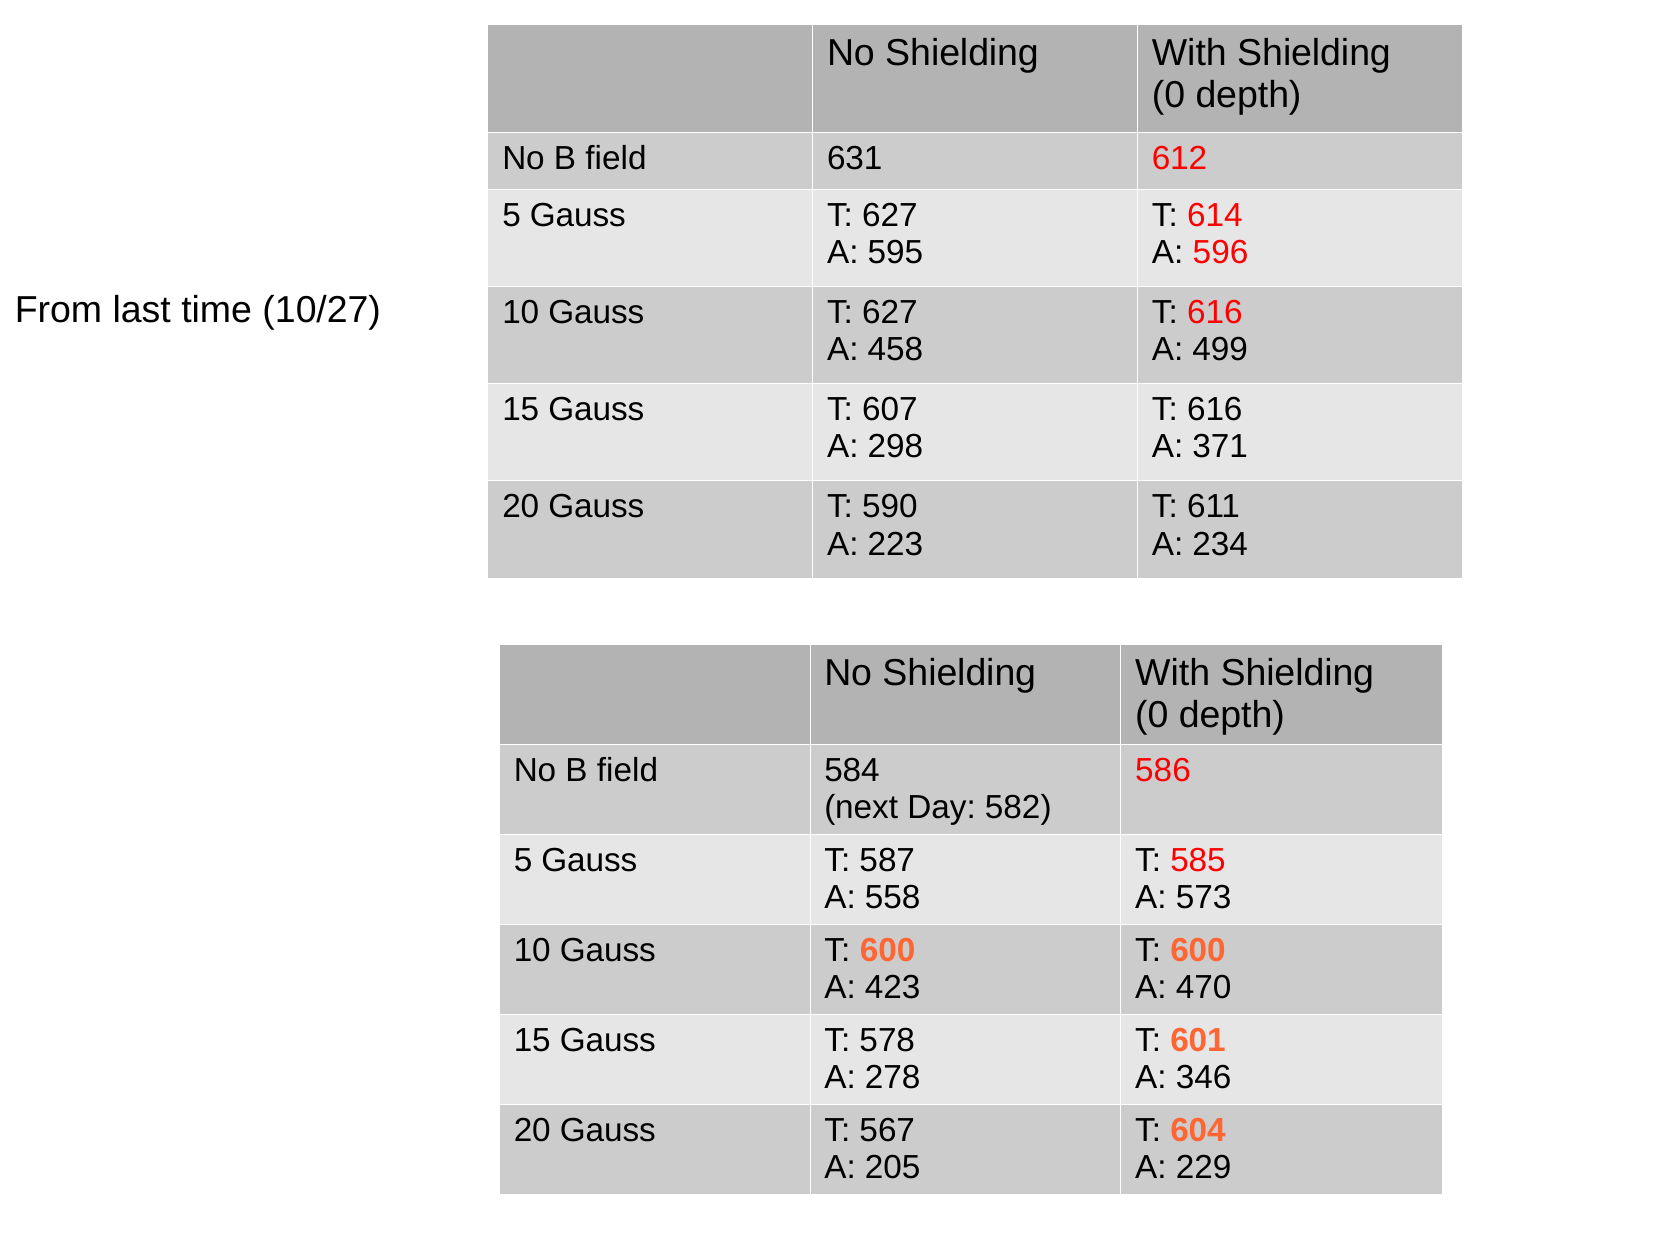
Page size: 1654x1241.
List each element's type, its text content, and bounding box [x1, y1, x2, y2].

table_header No Shielding [811, 645, 1120, 744]
table_header No Shielding [813, 25, 1137, 132]
table_cell T: 627 A: 595 [813, 190, 1137, 286]
table_cell 631 [813, 133, 1137, 189]
table_cell 584 (next Day: 582) [811, 745, 1120, 834]
table_cell T: 587 A: 558 [811, 835, 1120, 924]
table_cell T: 600 A: 423 [811, 925, 1120, 1014]
table_cell 586 [1121, 745, 1442, 834]
table_cell 5 Gauss [500, 835, 810, 924]
table_cell 20 Gauss [488, 481, 812, 578]
table_cell No B field [500, 745, 810, 834]
table_cell T: 607 A: 298 [813, 384, 1137, 480]
table_cell T: 600 A: 470 [1121, 925, 1442, 1014]
table_cell T: 601 A: 346 [1121, 1015, 1442, 1104]
table_cell 5 Gauss [488, 190, 812, 286]
table_cell T: 578 A: 278 [811, 1015, 1120, 1104]
table_header With Shielding (0 depth) [1121, 645, 1442, 744]
table_header [488, 25, 812, 132]
table_cell 10 Gauss [500, 925, 810, 1014]
table_header With Shielding (0 depth) [1138, 25, 1462, 132]
table_cell 10 Gauss [488, 287, 812, 383]
table_cell T: 627 A: 458 [813, 287, 1137, 383]
table_cell T: 590 A: 223 [813, 481, 1137, 578]
table_cell T: 604 A: 229 [1121, 1105, 1442, 1194]
table_cell T: 614 A: 596 [1138, 190, 1462, 286]
table_header [500, 645, 810, 744]
table_cell 15 Gauss [500, 1015, 810, 1104]
table_cell 15 Gauss [488, 384, 812, 480]
table_cell 20 Gauss [500, 1105, 810, 1194]
table_cell 612 [1138, 133, 1462, 189]
table_cell T: 585 A: 573 [1121, 835, 1442, 924]
table_cell T: 616 A: 371 [1138, 384, 1462, 480]
table_cell T: 567 A: 205 [811, 1105, 1120, 1194]
text_box From last time (10/27) [0, 280, 413, 338]
table_cell T: 611 A: 234 [1138, 481, 1462, 578]
table_cell T: 616 A: 499 [1138, 287, 1462, 383]
table_cell No B field [488, 133, 812, 189]
